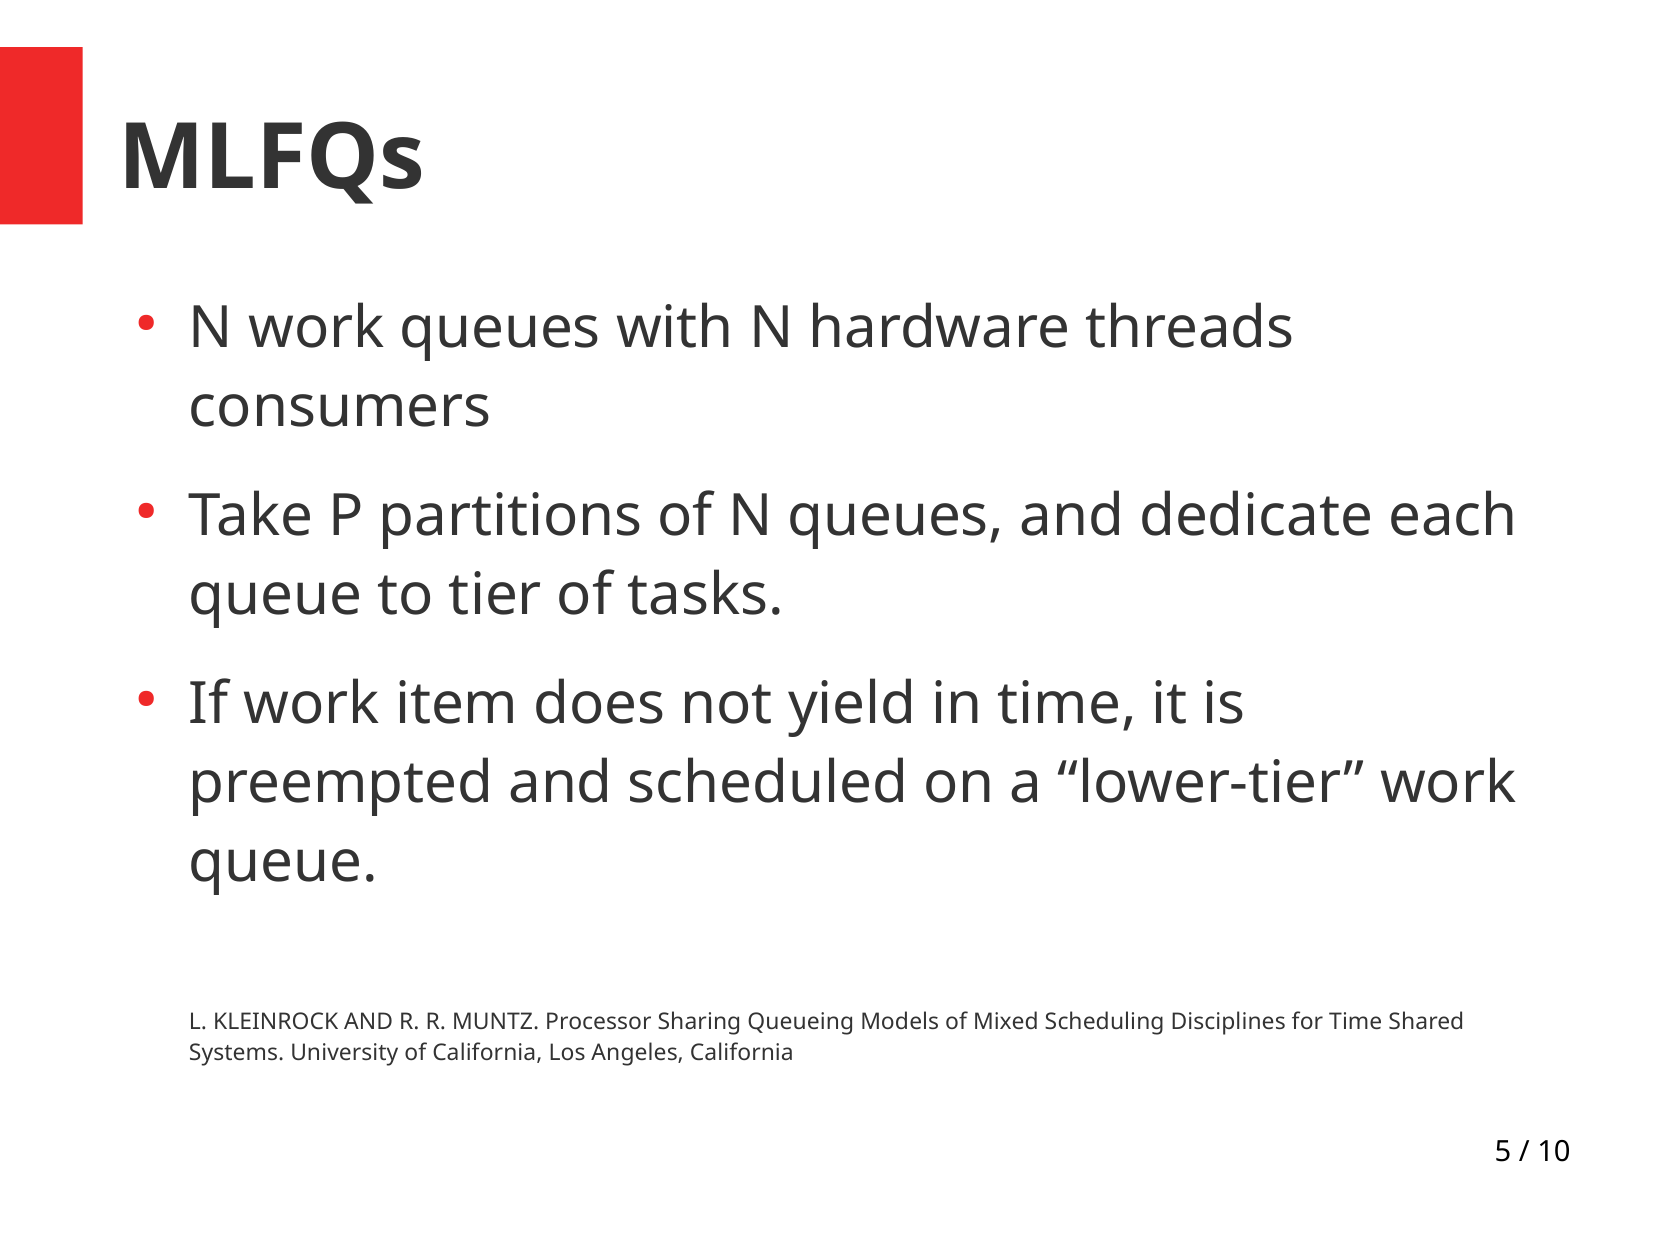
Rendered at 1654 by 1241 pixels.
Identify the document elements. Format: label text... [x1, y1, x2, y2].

list N work queues with N hardware threads consumers Take P partitions of N queues, and dedicate each queue to tier of tasks. If work item does not yield in time, it is preempted and scheduled on a “lower-tier” work queue. [118, 285, 1536, 991]
title MLFQs [118, 49, 1571, 257]
list L. KLEINROCK AND R. R. MUNTZ. Processor Sharing Queueing Models of Mixed Scheduling Disciplines for Time Shared Systems. University of California, Los Angeles, California [118, 1005, 1536, 1074]
